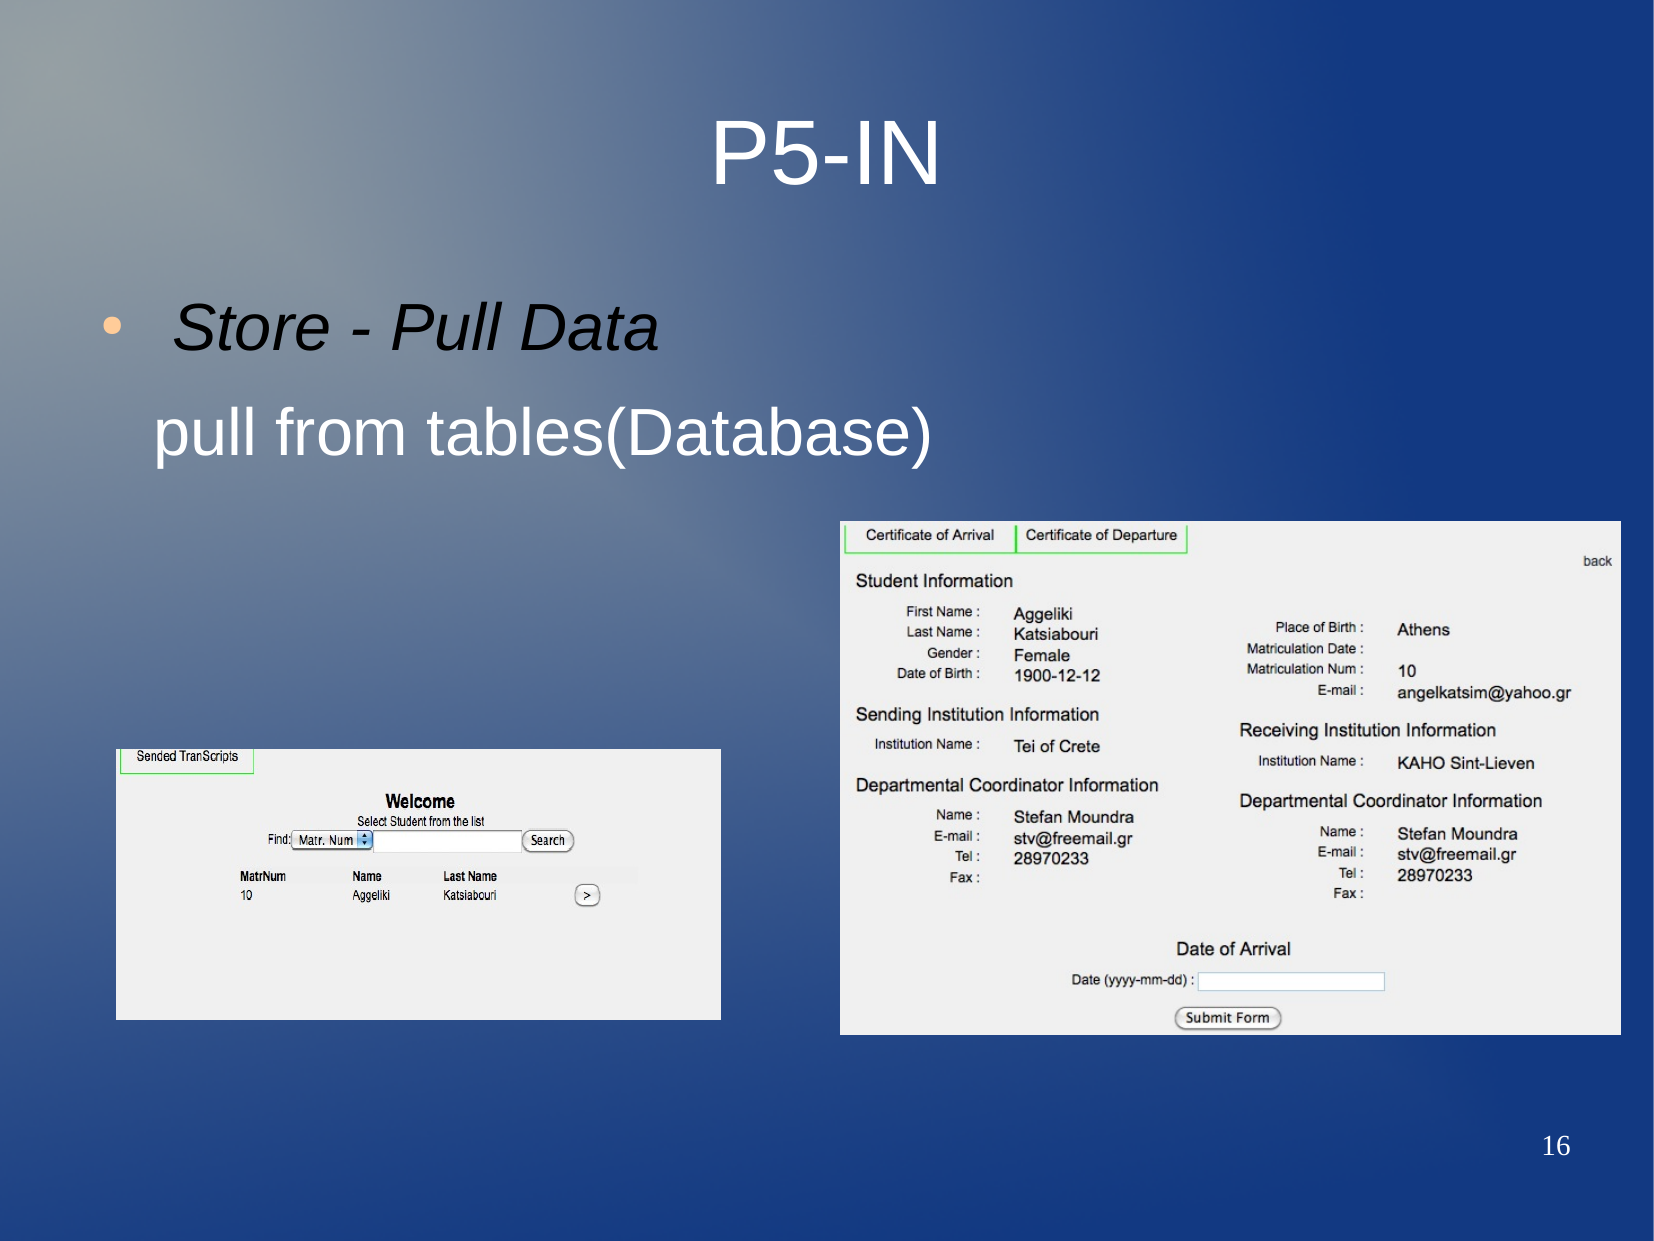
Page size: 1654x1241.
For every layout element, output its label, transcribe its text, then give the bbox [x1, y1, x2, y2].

list Store - Pull Data pull from tables(Database) [82, 290, 1571, 1109]
title P5-IN [82, 49, 1571, 257]
picture [0, 0, 1654, 1241]
